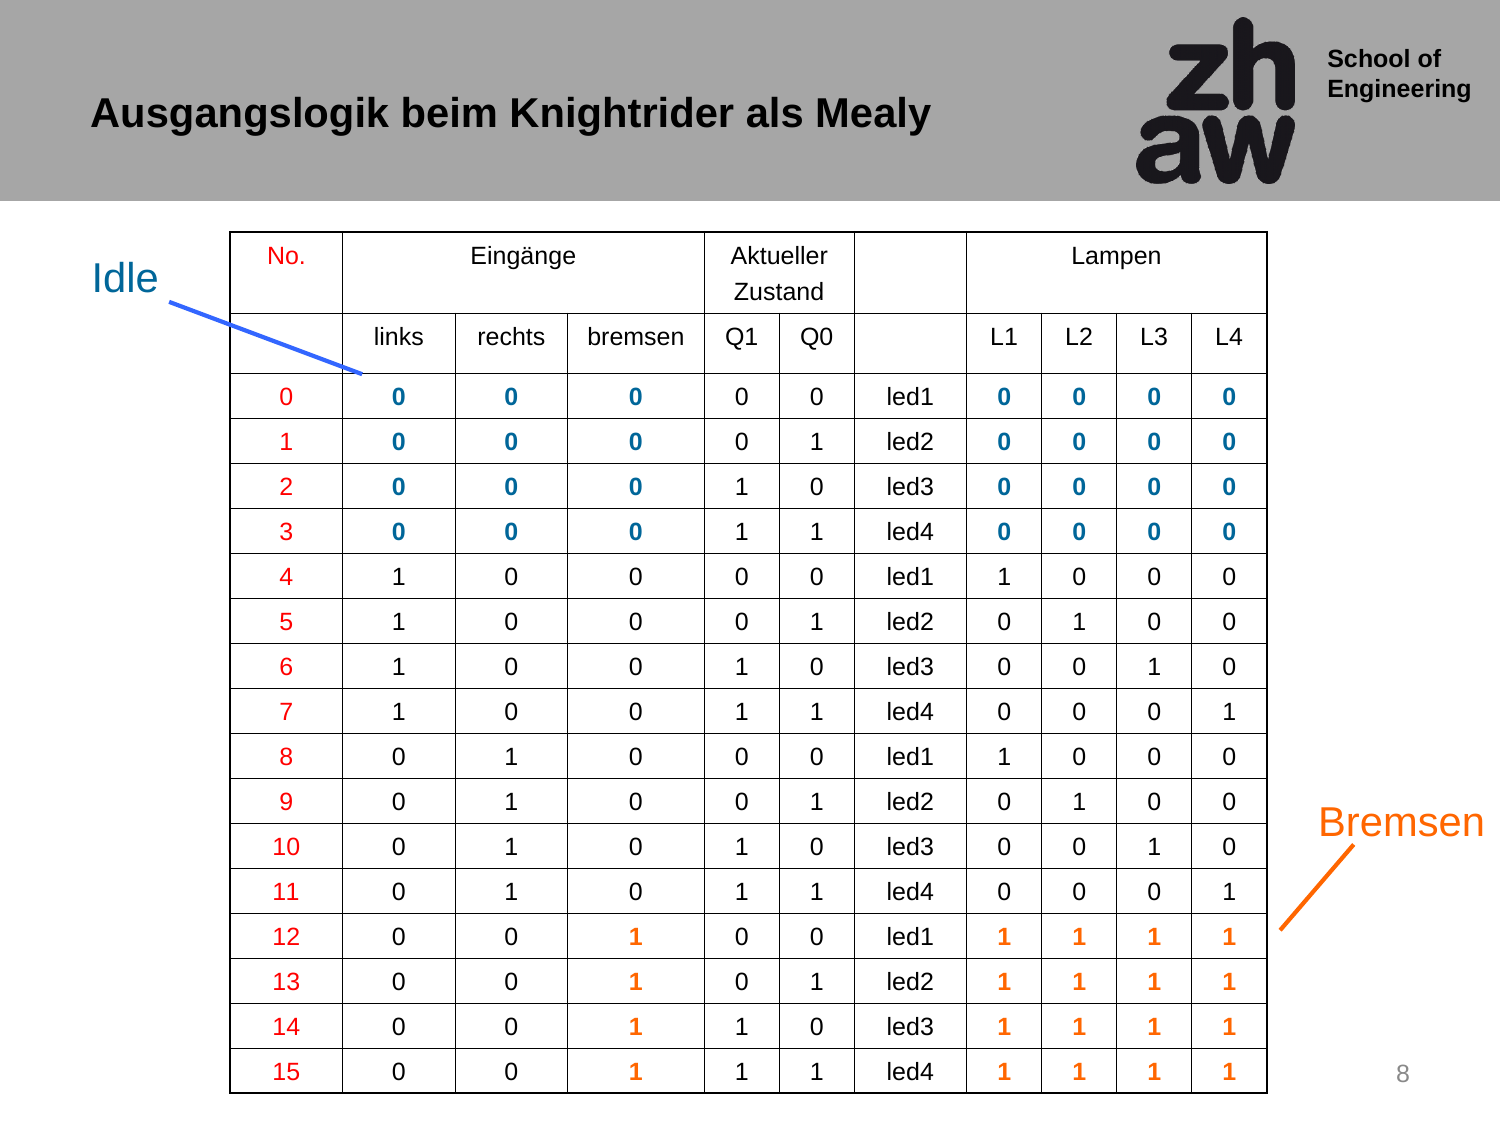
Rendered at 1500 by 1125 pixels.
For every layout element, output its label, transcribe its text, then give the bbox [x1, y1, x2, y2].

table_cell 0 [456, 554, 567, 598]
table_cell 1 [967, 1004, 1041, 1048]
table_cell 0 [568, 464, 704, 508]
table_cell 11 [231, 869, 342, 913]
table_cell led2 [855, 959, 966, 1003]
table_cell 15 [231, 1049, 342, 1092]
table_cell 1 [1192, 1049, 1266, 1092]
table_cell 2 [231, 464, 342, 508]
table_cell 0 [343, 824, 455, 868]
table_cell 0 [780, 374, 854, 418]
table_cell Q1 [705, 314, 779, 373]
table_cell 0 [1117, 554, 1191, 598]
table_cell led4 [855, 869, 966, 913]
table_cell 0 [343, 1004, 455, 1048]
table_cell 1 [1192, 869, 1266, 913]
table_cell 0 [705, 959, 779, 1003]
table_cell 1 [1117, 1004, 1191, 1048]
table_cell L3 [1117, 314, 1191, 373]
table_cell 14 [231, 1004, 342, 1048]
table_cell 0 [705, 779, 779, 823]
table_cell 0 [1192, 419, 1266, 463]
table_cell 0 [1117, 779, 1191, 823]
title Ausgangslogik beim Knightrider als Mealy [74, 45, 1102, 176]
table_cell led1 [855, 374, 966, 418]
text_box <number> [1074, 1042, 1426, 1103]
table_cell 0 [343, 464, 455, 508]
table_cell led4 [855, 689, 966, 733]
table_cell 0 [1192, 554, 1266, 598]
table_cell led4 [855, 509, 966, 553]
table_cell 1 [343, 599, 455, 643]
table_cell 1 [568, 914, 704, 958]
table_cell 0 [456, 419, 567, 463]
table_cell 0 [456, 1049, 567, 1092]
table_cell 0 [780, 1004, 854, 1048]
table_cell 0 [343, 419, 455, 463]
table_cell 0 [568, 869, 704, 913]
table_cell 0 [1117, 419, 1191, 463]
table_cell 1 [1042, 1049, 1116, 1092]
table_cell 0 [343, 959, 455, 1003]
table_cell 1 [343, 689, 455, 733]
table_cell 0 [967, 464, 1041, 508]
table_cell 0 [1042, 689, 1116, 733]
table_cell 0 [1192, 644, 1266, 688]
table_cell led3 [855, 824, 966, 868]
table_cell 0 [343, 869, 455, 913]
table_cell 0 [780, 914, 854, 958]
table_cell 1 [343, 644, 455, 688]
table_cell Q0 [780, 314, 854, 373]
table_cell 0 [705, 734, 779, 778]
table_cell 0 [568, 644, 704, 688]
table_cell 0 [1192, 374, 1266, 418]
table_cell 0 [1192, 734, 1266, 778]
table_cell 0 [1042, 374, 1116, 418]
table_cell 1 [705, 644, 779, 688]
table_cell 0 [1117, 869, 1191, 913]
table_header Aktueller Zustand [705, 233, 854, 313]
table_header Eingänge [343, 233, 704, 313]
table_cell 0 [456, 599, 567, 643]
picture [1136, 17, 1295, 184]
table_cell 1 [780, 419, 854, 463]
table_cell 0 [1117, 509, 1191, 553]
table_cell 0 [343, 779, 455, 823]
table_cell 1 [456, 734, 567, 778]
table_cell 0 [1042, 554, 1116, 598]
table_cell 0 [967, 779, 1041, 823]
table_cell 0 [1117, 689, 1191, 733]
table_cell [855, 314, 966, 373]
table_cell 1 [780, 959, 854, 1003]
table_cell 1 [568, 1049, 704, 1092]
table_cell 0 [967, 374, 1041, 418]
table_cell 0 [967, 509, 1041, 553]
table_cell 1 [780, 779, 854, 823]
table_cell 1 [780, 869, 854, 913]
table_cell 10 [231, 824, 342, 868]
table_cell 8 [231, 734, 342, 778]
table_cell led4 [855, 1049, 966, 1092]
table_cell 9 [231, 779, 342, 823]
table_cell 1 [1192, 959, 1266, 1003]
table_cell rechts [456, 314, 567, 373]
table_cell 0 [705, 914, 779, 958]
table_cell 1 [456, 824, 567, 868]
table_cell 4 [231, 554, 342, 598]
table_cell 1 [1117, 959, 1191, 1003]
table_cell 0 [1042, 509, 1116, 553]
table_cell 0 [568, 419, 704, 463]
table_cell 0 [967, 689, 1041, 733]
table_cell 1 [780, 1049, 854, 1092]
table_cell 1 [456, 869, 567, 913]
table_cell 3 [231, 509, 342, 553]
table_cell 1 [705, 1004, 779, 1048]
table_cell led1 [855, 734, 966, 778]
table_cell 1 [780, 599, 854, 643]
table_cell 6 [231, 644, 342, 688]
table_cell led2 [855, 779, 966, 823]
table_cell 0 [1117, 734, 1191, 778]
table_cell 0 [705, 599, 779, 643]
table_cell 0 [1042, 644, 1116, 688]
table_cell [231, 314, 342, 364]
table_cell 0 [705, 554, 779, 598]
table_cell [231, 328, 342, 373]
table_cell 1 [705, 509, 779, 553]
table_cell 0 [780, 734, 854, 778]
table_cell 0 [705, 419, 779, 463]
table_cell 0 [1117, 374, 1191, 418]
table_cell led2 [855, 599, 966, 643]
table_cell led3 [855, 1004, 966, 1048]
table_cell 0 [967, 419, 1041, 463]
table_cell 0 [1042, 464, 1116, 508]
table_cell 1 [1117, 824, 1191, 868]
table_cell 0 [1192, 509, 1266, 553]
table_cell 0 [705, 374, 779, 418]
table_cell 1 [705, 689, 779, 733]
table_cell 0 [1042, 419, 1116, 463]
table_cell 0 [343, 374, 455, 418]
table_cell 1 [231, 419, 342, 463]
table_cell 0 [456, 644, 567, 688]
table_cell 0 [1042, 869, 1116, 913]
table_cell 1 [967, 734, 1041, 778]
table_cell 1 [967, 914, 1041, 958]
table_cell 7 [231, 689, 342, 733]
table_cell led3 [855, 464, 966, 508]
table_cell 0 [967, 599, 1041, 643]
table_cell 0 [1042, 824, 1116, 868]
table_cell 1 [705, 869, 779, 913]
table_cell 0 [967, 869, 1041, 913]
table_cell 0 [343, 1049, 455, 1092]
table_cell 1 [780, 689, 854, 733]
table_cell 0 [1192, 599, 1266, 643]
table_cell 13 [231, 959, 342, 1003]
table_cell 5 [231, 599, 342, 643]
table_cell 0 [343, 914, 455, 958]
table_cell 1 [1042, 1004, 1116, 1048]
table_cell 0 [343, 509, 455, 553]
table_cell 0 [456, 689, 567, 733]
table_cell 0 [568, 599, 704, 643]
table_cell 0 [1117, 464, 1191, 508]
table_cell led1 [855, 914, 966, 958]
table_cell 0 [456, 914, 567, 958]
table_cell 1 [705, 464, 779, 508]
table_cell 0 [568, 554, 704, 598]
table_cell 0 [780, 824, 854, 868]
text_box Bremsen [1303, 786, 1500, 853]
table_cell 0 [568, 779, 704, 823]
table_cell 1 [705, 824, 779, 868]
table_cell 1 [568, 1004, 704, 1048]
table_cell 0 [780, 554, 854, 598]
table_cell 0 [780, 464, 854, 508]
table_cell 0 [780, 644, 854, 688]
table_cell 1 [967, 554, 1041, 598]
table_cell 0 [1192, 824, 1266, 868]
table_cell 0 [568, 689, 704, 733]
table_cell 12 [231, 914, 342, 958]
table_cell led2 [855, 419, 966, 463]
table_cell 1 [705, 1049, 779, 1092]
table_cell 0 [343, 734, 455, 778]
table_cell 0 [1042, 734, 1116, 778]
table_cell 1 [343, 554, 455, 598]
text_box Idle [76, 243, 174, 309]
table_cell L4 [1192, 314, 1266, 373]
table_cell 0 [456, 959, 567, 1003]
table_cell 0 [568, 824, 704, 868]
table_cell 1 [1042, 959, 1116, 1003]
table_cell 1 [456, 779, 567, 823]
table_cell 1 [967, 1049, 1041, 1092]
table_cell led1 [855, 554, 966, 598]
table_cell bremsen [568, 314, 704, 373]
table_cell 1 [1117, 1049, 1191, 1092]
table_cell 1 [967, 959, 1041, 1003]
table_cell 0 [231, 374, 342, 418]
table_cell 1 [1042, 914, 1116, 958]
table_header [855, 233, 966, 313]
table_cell 0 [456, 1004, 567, 1048]
table_header Lampen [967, 233, 1266, 313]
table_cell 1 [568, 959, 704, 1003]
table_cell 1 [1117, 914, 1191, 958]
table_cell 0 [456, 509, 567, 553]
table_cell 0 [456, 464, 567, 508]
table_cell 1 [1192, 689, 1266, 733]
table_cell 0 [568, 734, 704, 778]
table_cell L1 [967, 314, 1041, 373]
table_cell 1 [780, 509, 854, 553]
table_cell 0 [1117, 599, 1191, 643]
table_cell 0 [967, 644, 1041, 688]
table_cell 1 [1192, 914, 1266, 958]
table_cell 1 [1042, 779, 1116, 823]
table_cell 1 [1117, 644, 1191, 688]
table_cell 1 [1192, 1004, 1266, 1048]
table_cell 0 [568, 374, 704, 418]
table_cell 0 [568, 509, 704, 553]
table_cell 0 [456, 374, 567, 418]
table_cell led3 [855, 644, 966, 688]
table_cell L2 [1042, 314, 1116, 373]
table_cell 0 [1192, 779, 1266, 823]
table_cell 1 [1042, 599, 1116, 643]
table_cell links [343, 314, 455, 373]
table_cell 0 [1192, 464, 1266, 508]
table_cell 0 [967, 824, 1041, 868]
table_header No. [231, 233, 342, 313]
